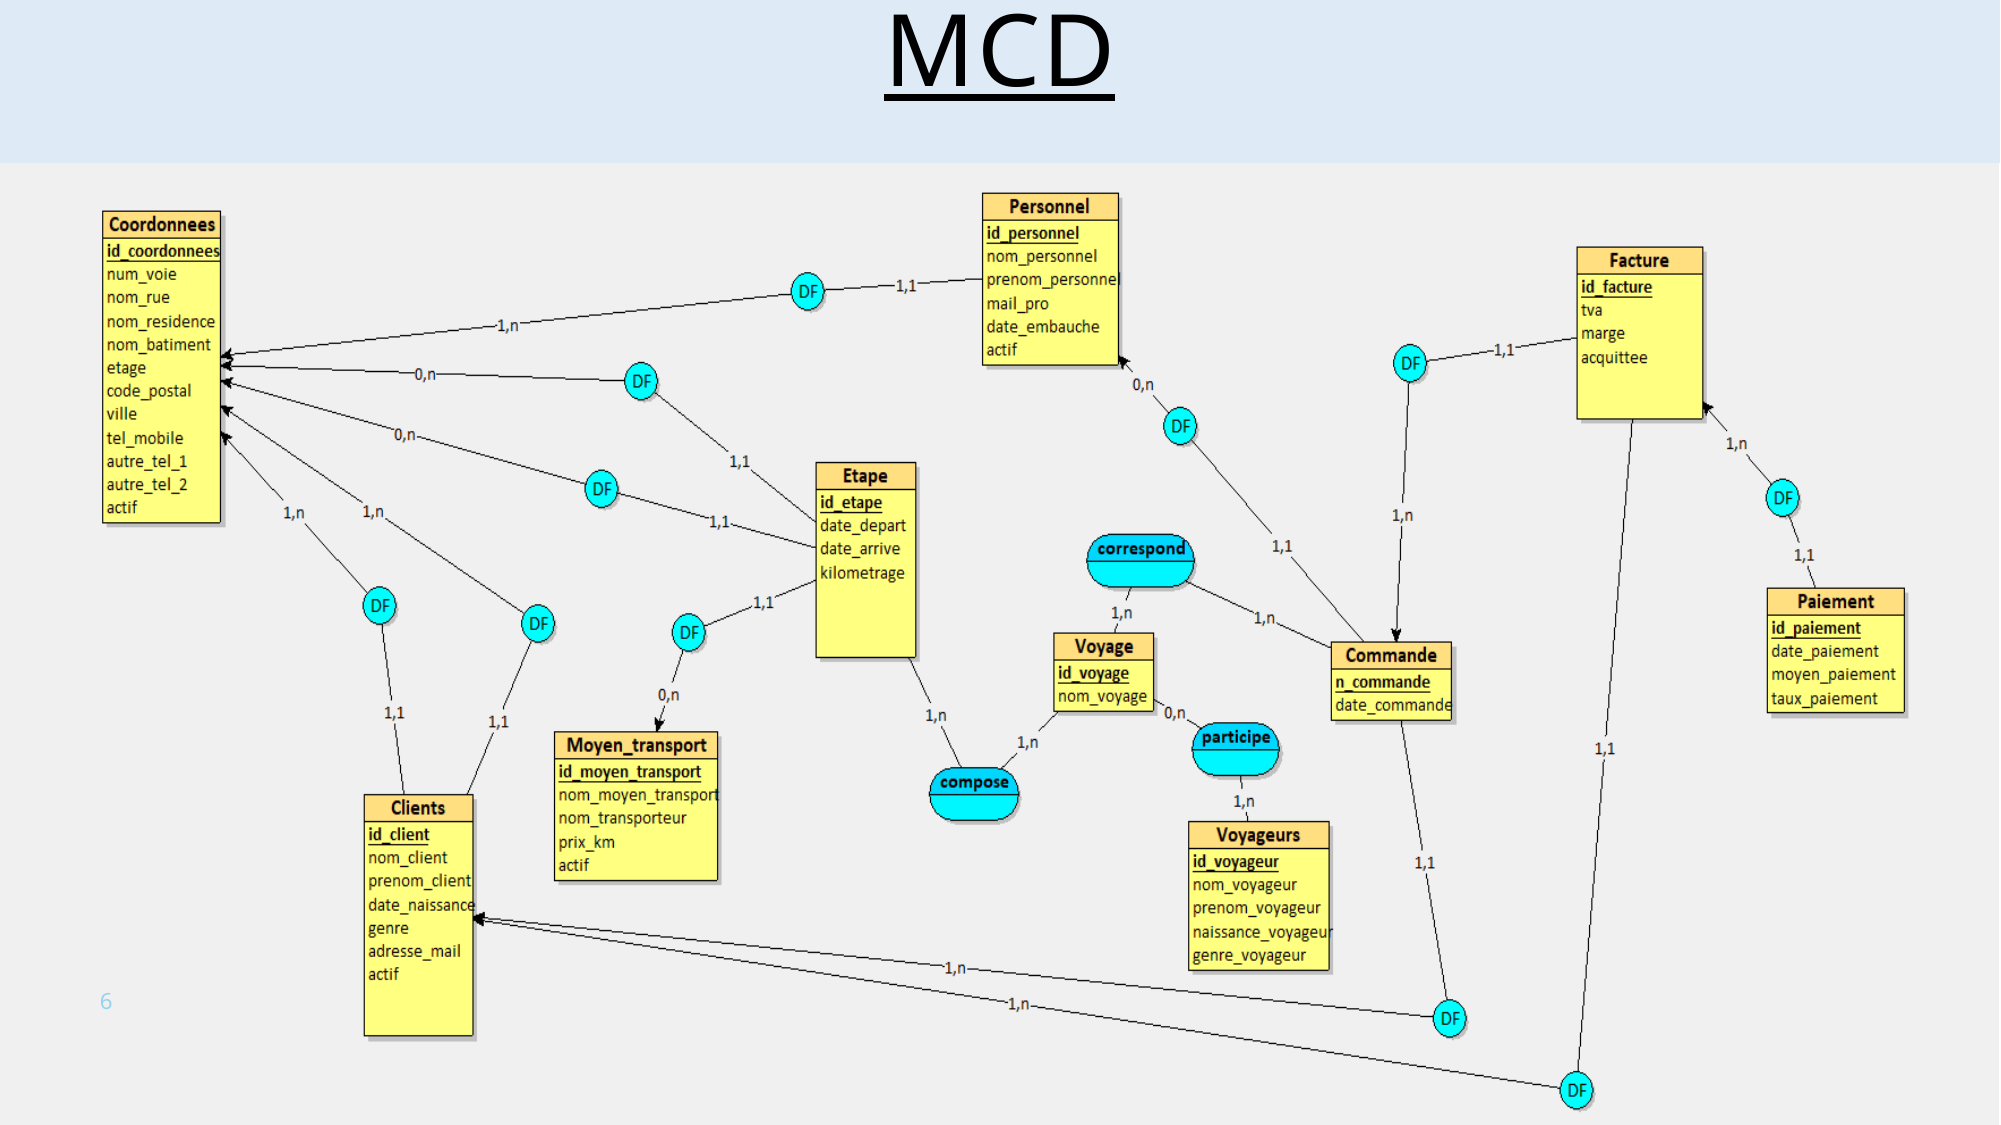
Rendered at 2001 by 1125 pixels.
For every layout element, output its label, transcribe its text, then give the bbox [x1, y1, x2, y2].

picture [0, 163, 1999, 1125]
title MCD [0, 0, 2000, 163]
text_box [68, 987, 144, 1018]
